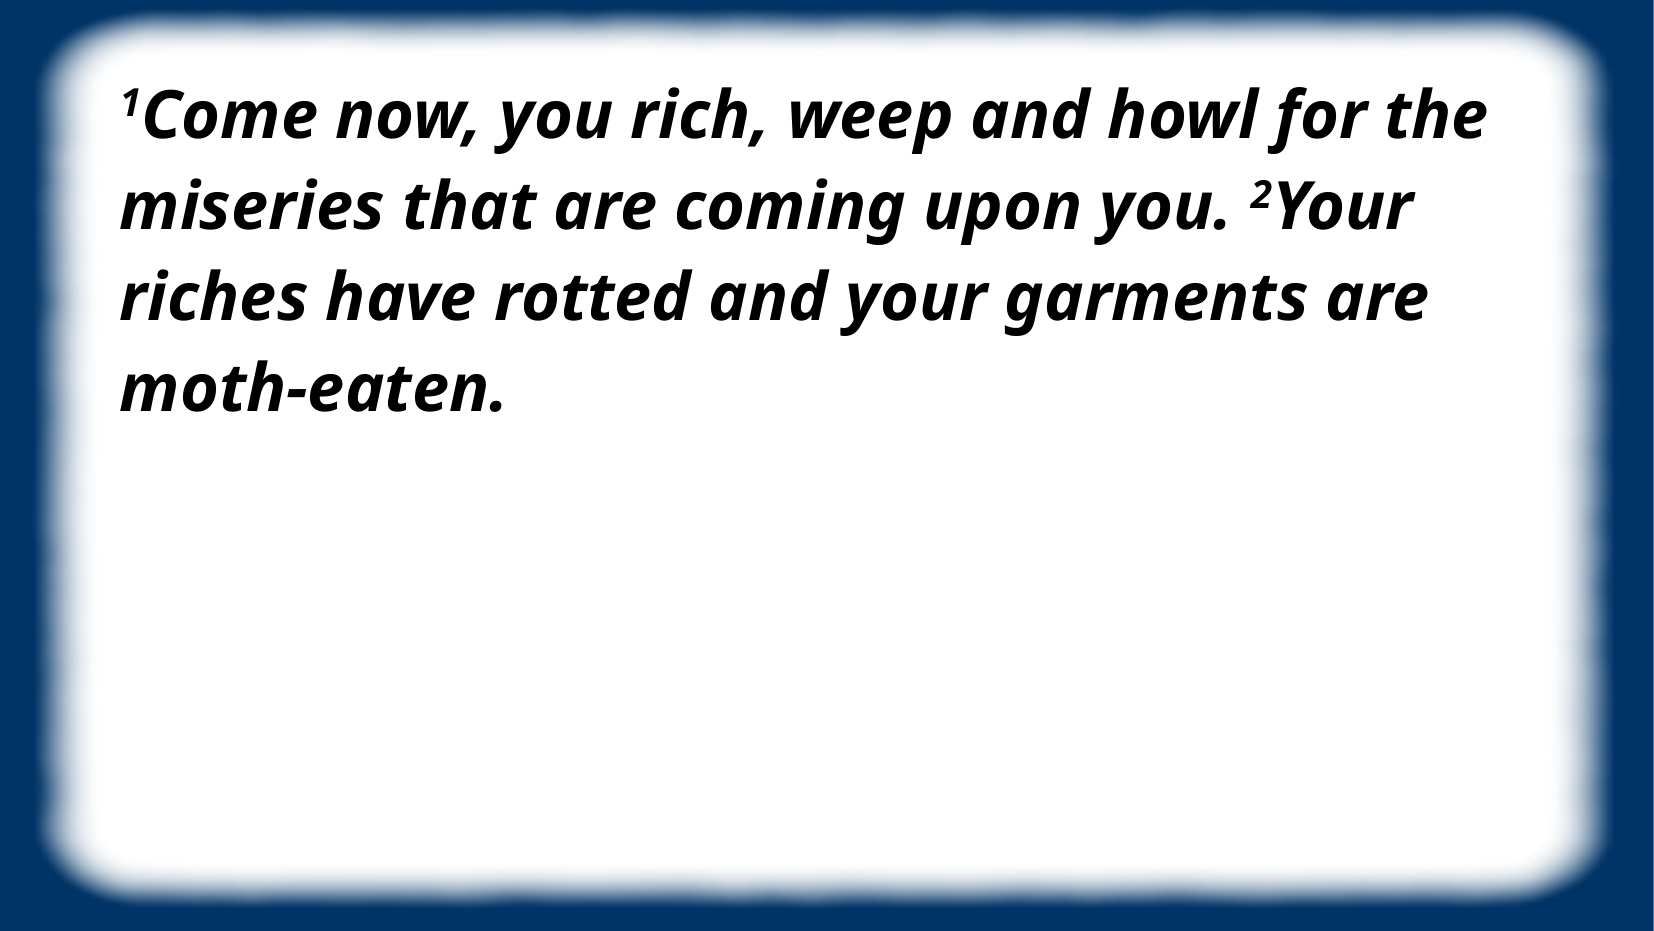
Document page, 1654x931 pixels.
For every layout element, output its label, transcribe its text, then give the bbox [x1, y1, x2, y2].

picture [0, 0, 1654, 931]
text_box 1Come now, you rich, weep and howl for the miseries that are coming upon you. 2Your riches have rotted and your garments are moth-eaten. [105, 60, 1546, 430]
